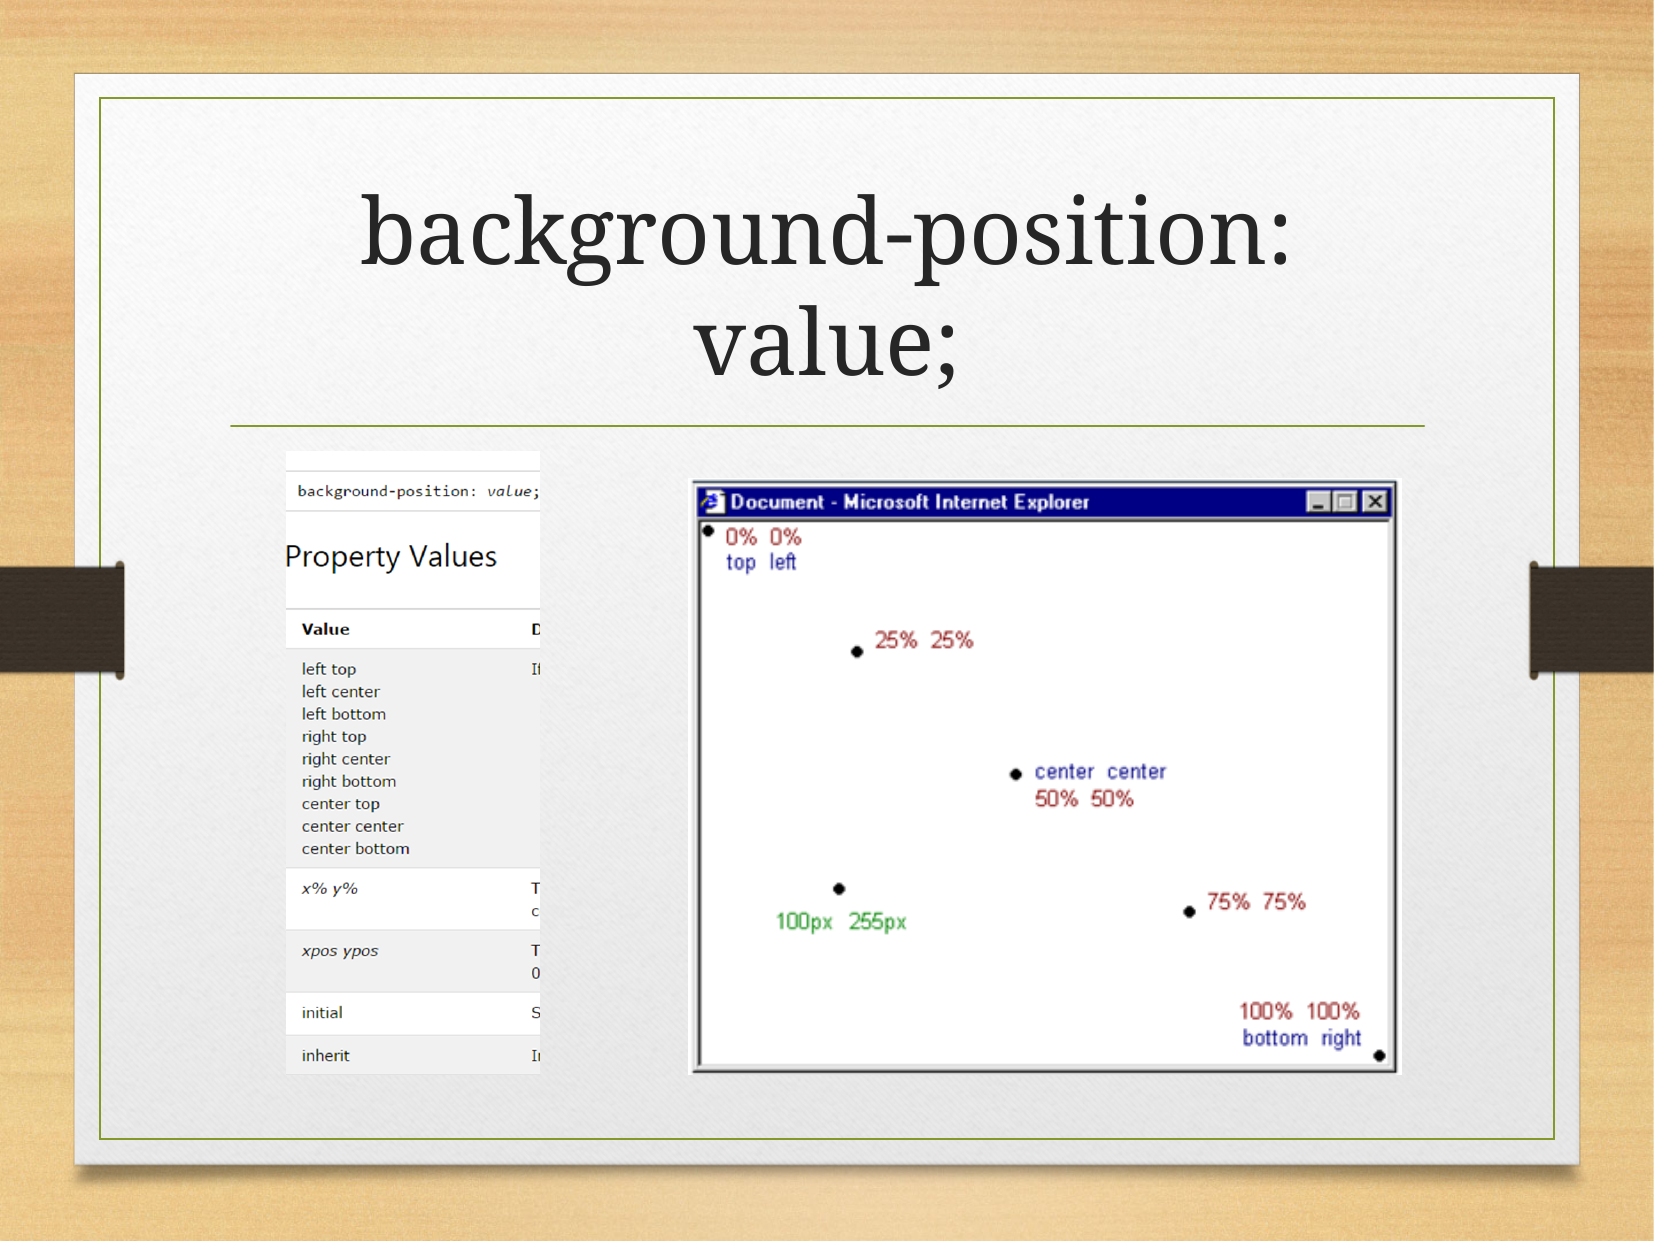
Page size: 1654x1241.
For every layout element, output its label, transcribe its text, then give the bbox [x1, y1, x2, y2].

picture [286, 451, 540, 1075]
title background-position: value; [212, 165, 1443, 402]
picture [688, 478, 1402, 1075]
